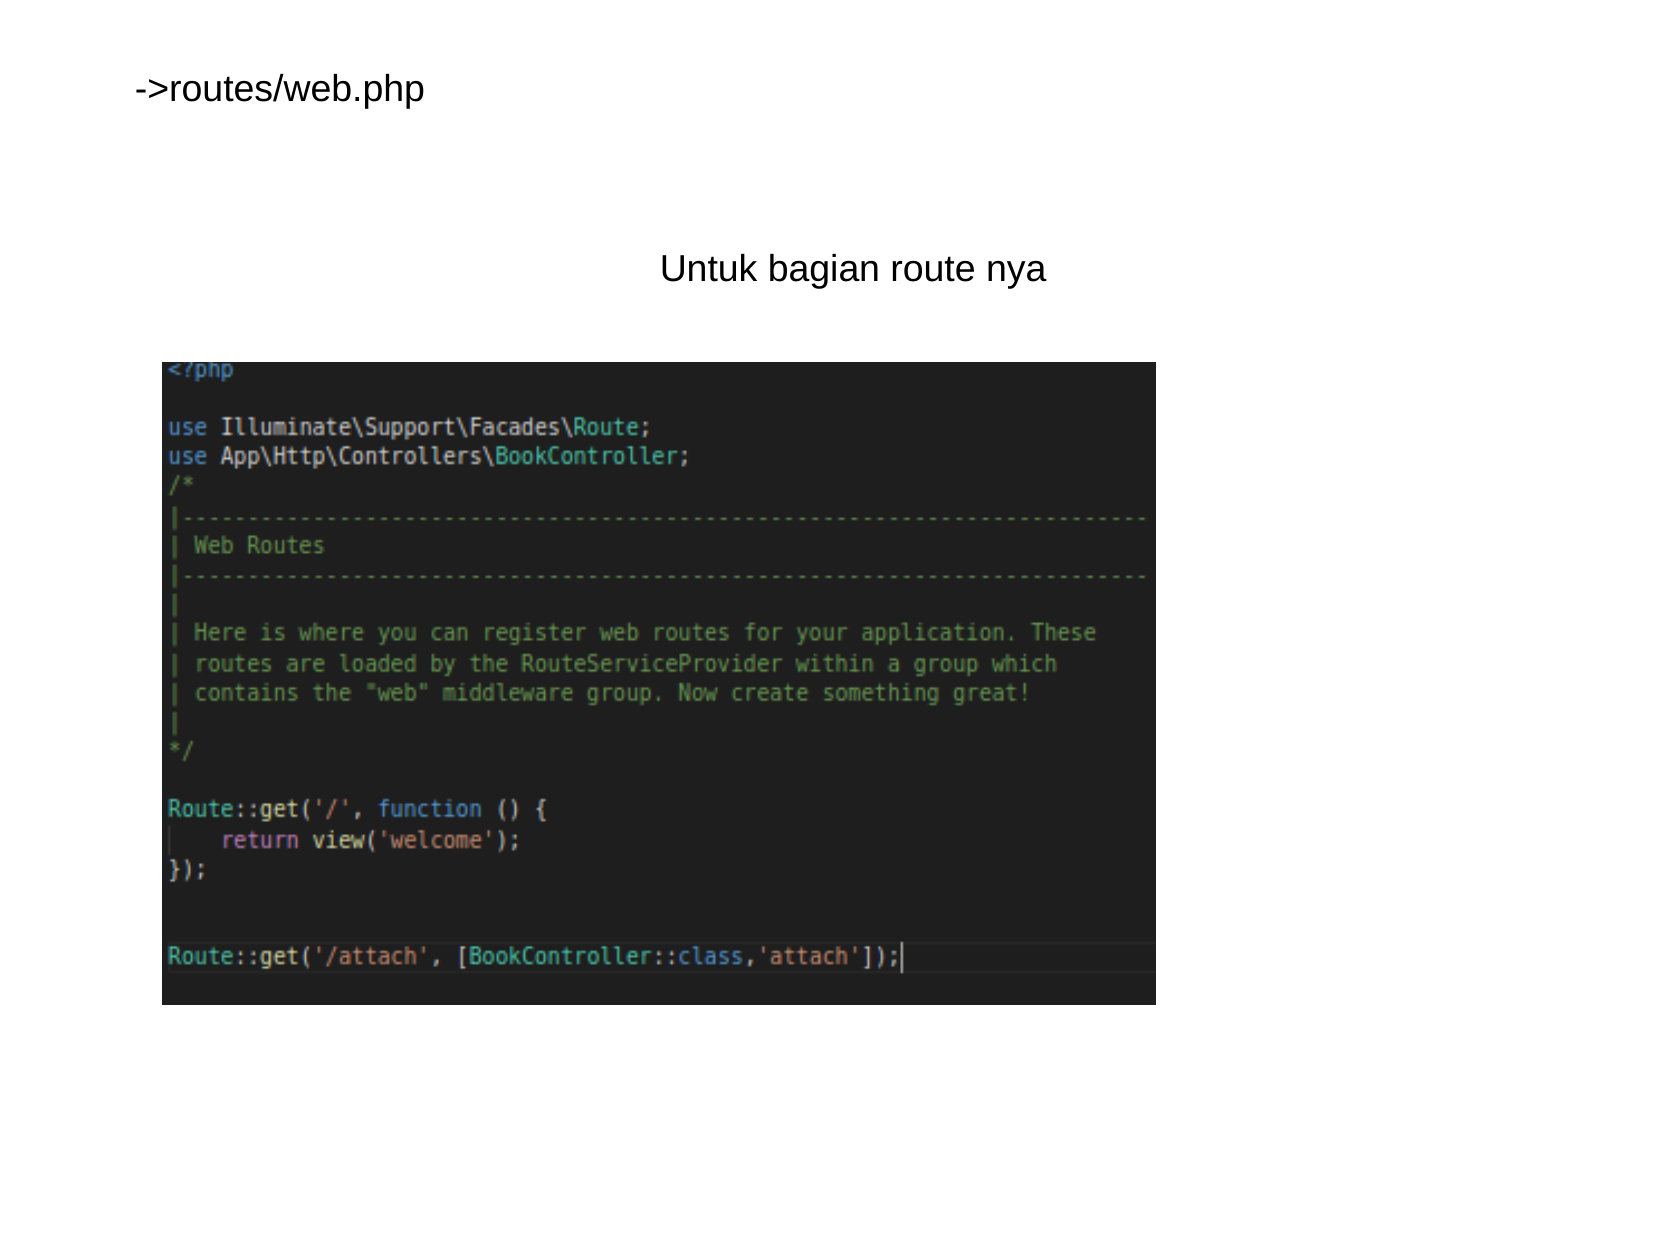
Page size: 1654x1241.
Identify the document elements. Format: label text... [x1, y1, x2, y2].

picture [162, 362, 1156, 1006]
text_box ->routes/web.php [120, 60, 440, 117]
text_box Untuk bagian route nya [645, 240, 1062, 297]
